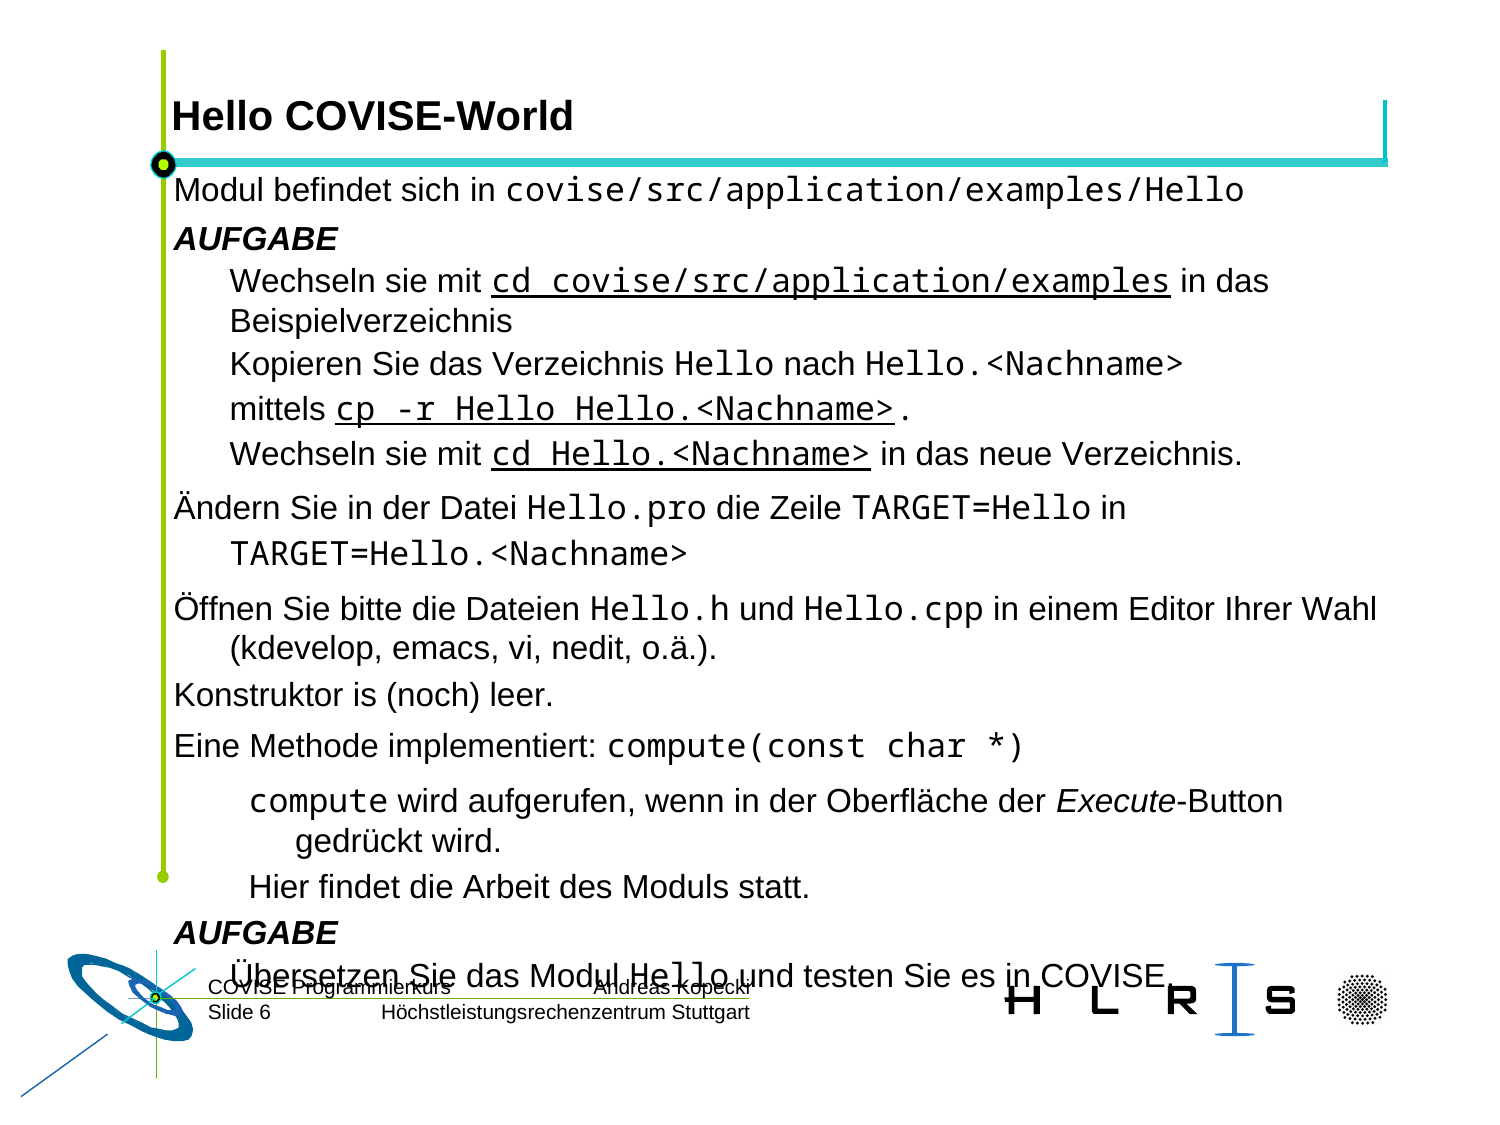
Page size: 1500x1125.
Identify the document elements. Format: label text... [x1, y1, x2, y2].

list Modul befindet sich in covise/src/application/examples/Hello AUFGABE Wechseln sie mit cd covise/src/application/examples in das Beispielverzeichnis Kopieren Sie das Verzeichnis Hello nach Hello.<Nachname> mittels cp -r Hello Hello.<Nachname>. Wechseln sie mit cd Hello.<Nachname> in das neue Verzeichnis. Ändern Sie in der Datei Hello.pro die Zeile TARGET=Hello in TARGET=Hello.<Nachname> Öffnen Sie bitte die Dateien Hello.h und Hello.cpp in einem Editor Ihrer Wahl (kdevelop, emacs, vi, nedit, o.ä.). Konstruktor is (noch) leer. Eine Methode implementiert: compute(const char *) compute wird aufgerufen, wenn in der Oberfläche der Execute-Button gedrückt wird. Hier findet die Arbeit des Moduls statt. AUFGABE Übersetzen Sie das Modul Hello und testen Sie es in COVISE. [173, 165, 1388, 942]
title Hello COVISE-World [171, 83, 1386, 149]
